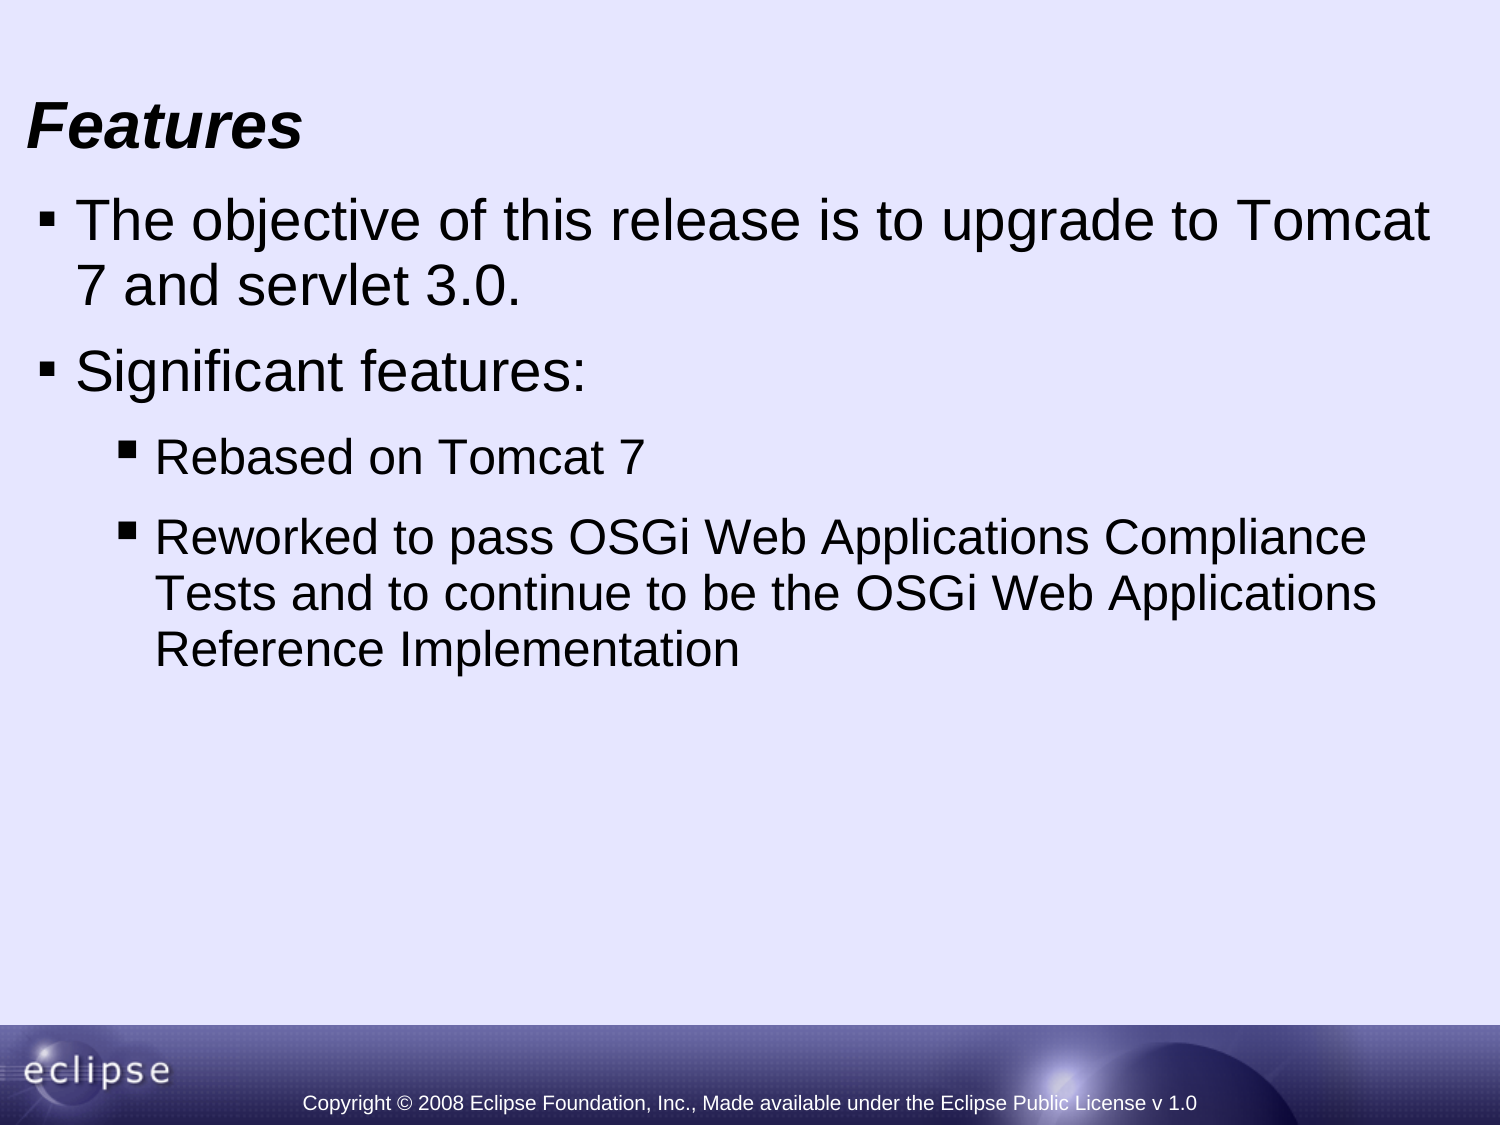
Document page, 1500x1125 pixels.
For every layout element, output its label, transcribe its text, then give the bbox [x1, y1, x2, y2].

list The objective of this release is to upgrade to Tomcat 7 and servlet 3.0. Significant features: Rebased on Tomcat 7 Reworked to pass OSGi Web Applications Compliance Tests and to continue to be the OSGi Web Applications Reference Implementation [37, 187, 1463, 1021]
title Features [26, 84, 1474, 172]
picture [0, 1025, 1500, 1125]
